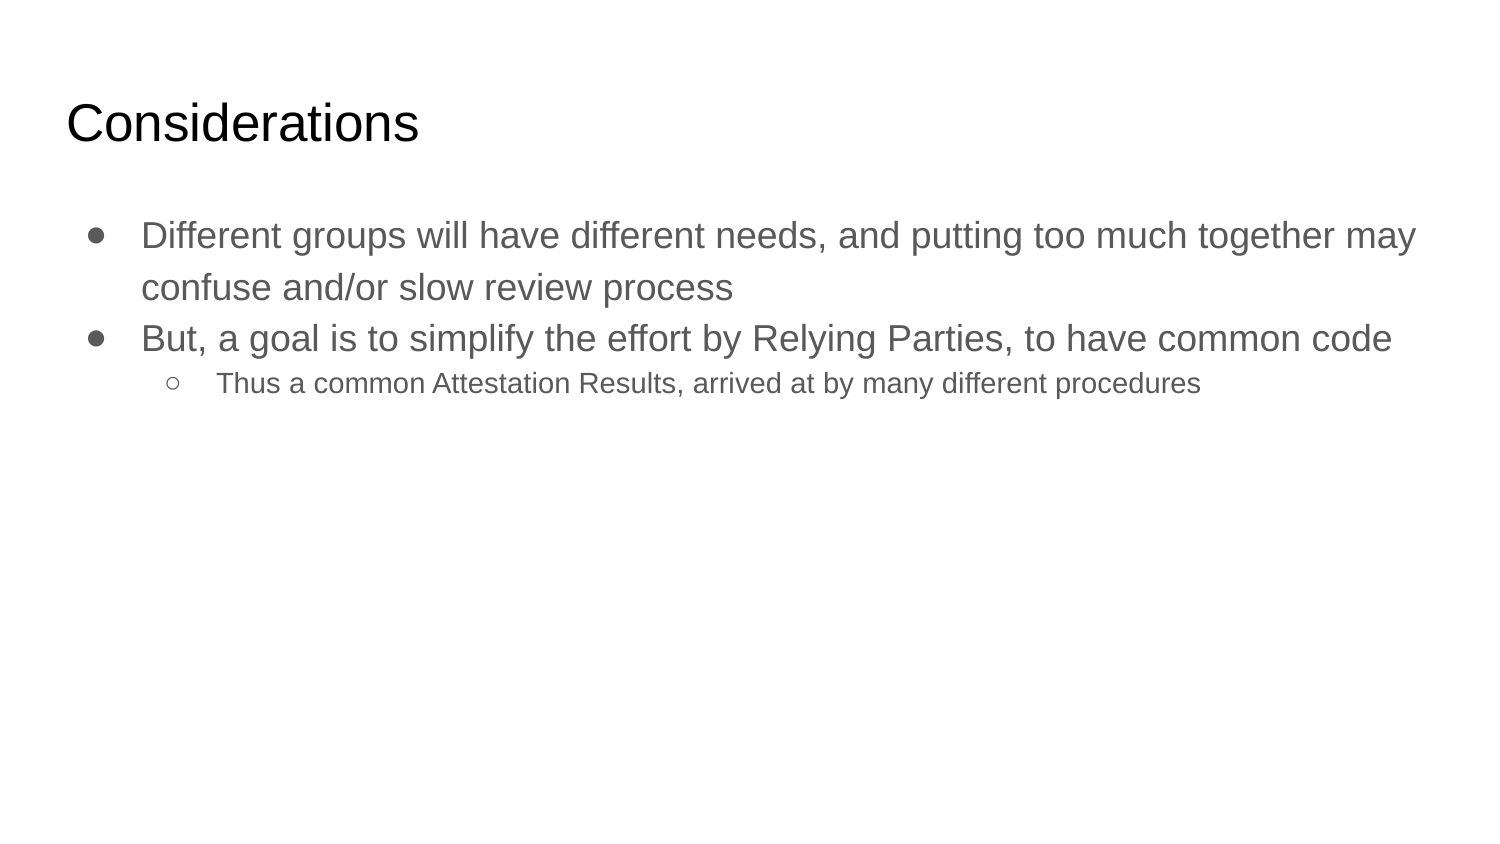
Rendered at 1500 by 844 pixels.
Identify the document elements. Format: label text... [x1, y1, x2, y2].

title Considerations [51, 72, 1449, 167]
list Different groups will have different needs, and putting too much together may confuse and/or slow review process But, a goal is to simplify the effort by Relying Parties, to have common code Thus a common Attestation Results, arrived at by many different procedures [51, 189, 1449, 750]
